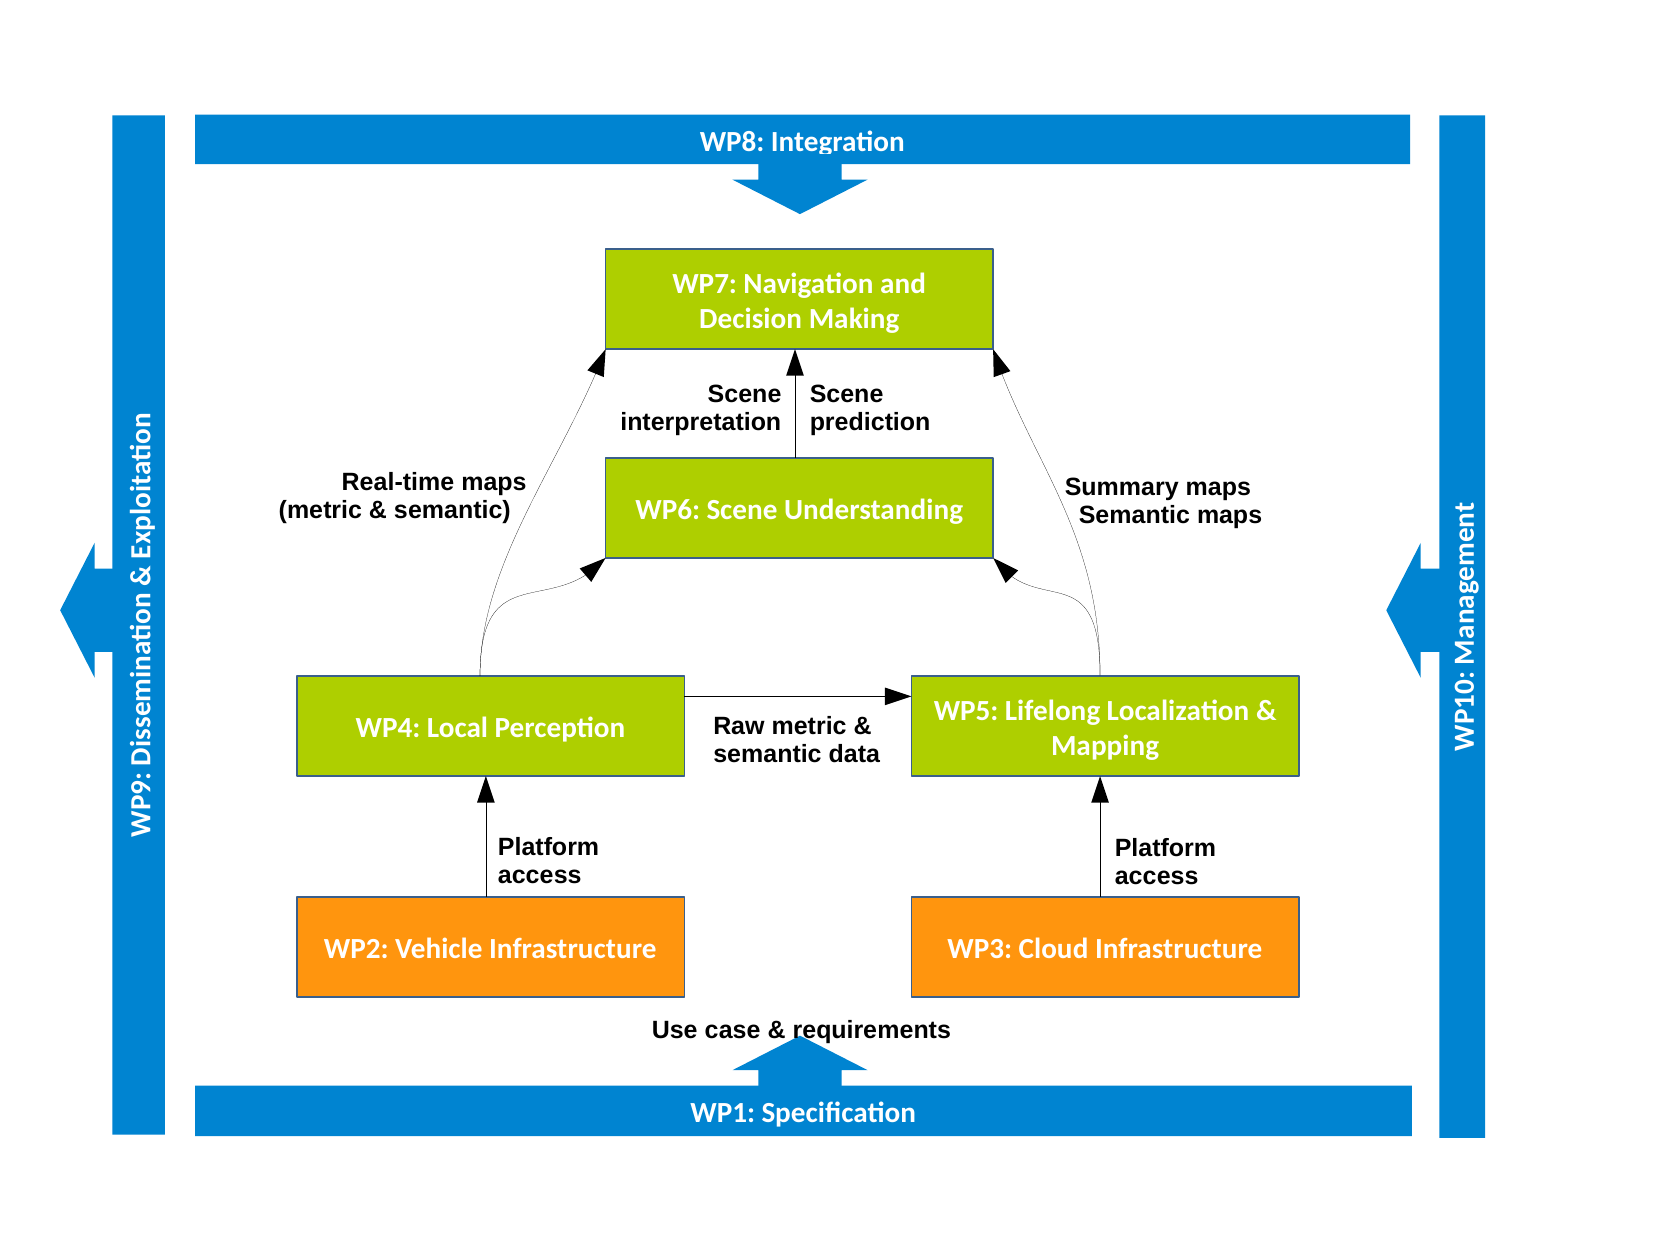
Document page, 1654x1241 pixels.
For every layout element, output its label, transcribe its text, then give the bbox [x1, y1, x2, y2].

text_box WP3: Cloud Infrastructure [911, 896, 1299, 997]
text_box Platform access [1100, 826, 1232, 899]
text_box [732, 1053, 868, 1096]
text_box Platform access [483, 825, 615, 898]
text_box Summary maps Semantic maps [1050, 465, 1278, 538]
text_box Raw metric & semantic data [698, 704, 896, 777]
text_box WP4: Local Perception [296, 676, 685, 776]
text_box Use case & requirements [637, 1008, 967, 1053]
text_box Scene interpretation [605, 372, 797, 445]
text_box WP7: Navigation and Decision Making [605, 249, 994, 350]
text_box WP2: Vehicle Infrastructure [296, 896, 685, 997]
text_box Real-time maps (metric & semantic) [263, 460, 542, 533]
text_box [1386, 542, 1447, 678]
text_box WP5: Lifelong Localization & Mapping [911, 676, 1299, 776]
text_box WP10: Management [1439, 115, 1486, 1138]
text_box WP9: Dissemination & Exploitation [112, 115, 165, 1135]
text_box WP1: Specification [195, 1085, 1412, 1137]
text_box [732, 154, 868, 215]
text_box WP6: Scene Understanding [605, 457, 994, 558]
text_box [60, 542, 112, 678]
text_box WP8: Integration [195, 114, 1411, 165]
text_box Scene prediction [797, 372, 946, 445]
